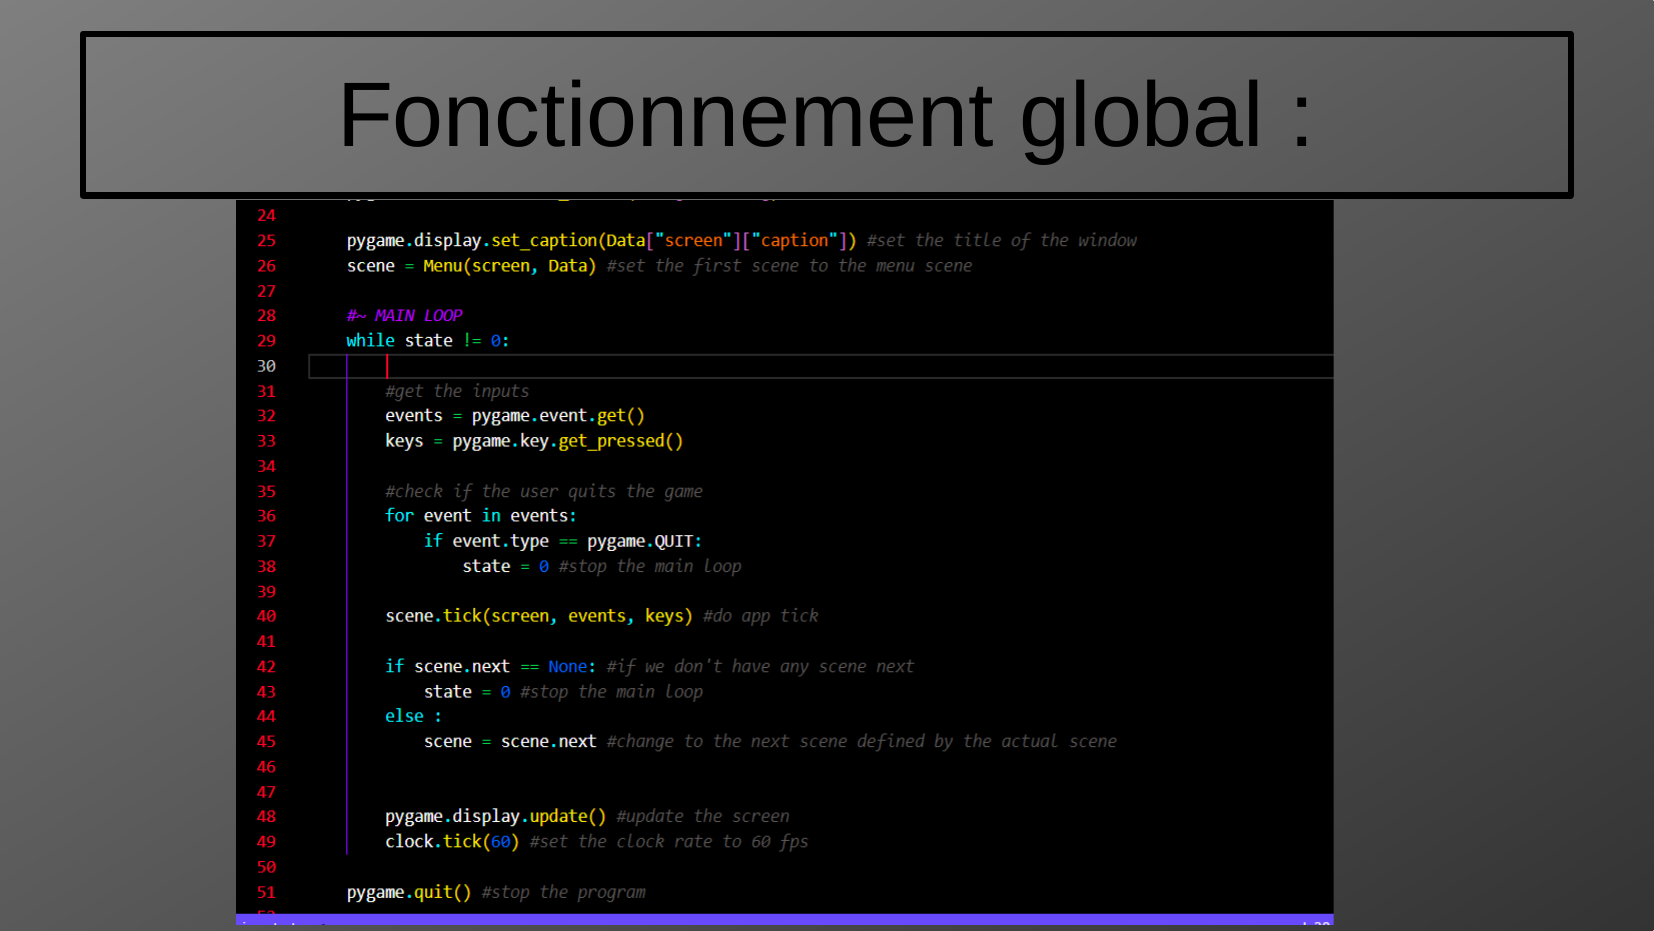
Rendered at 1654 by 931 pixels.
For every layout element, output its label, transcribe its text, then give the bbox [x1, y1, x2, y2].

picture [236, 200, 1334, 925]
title Fonctionnement global : [82, 34, 1571, 196]
